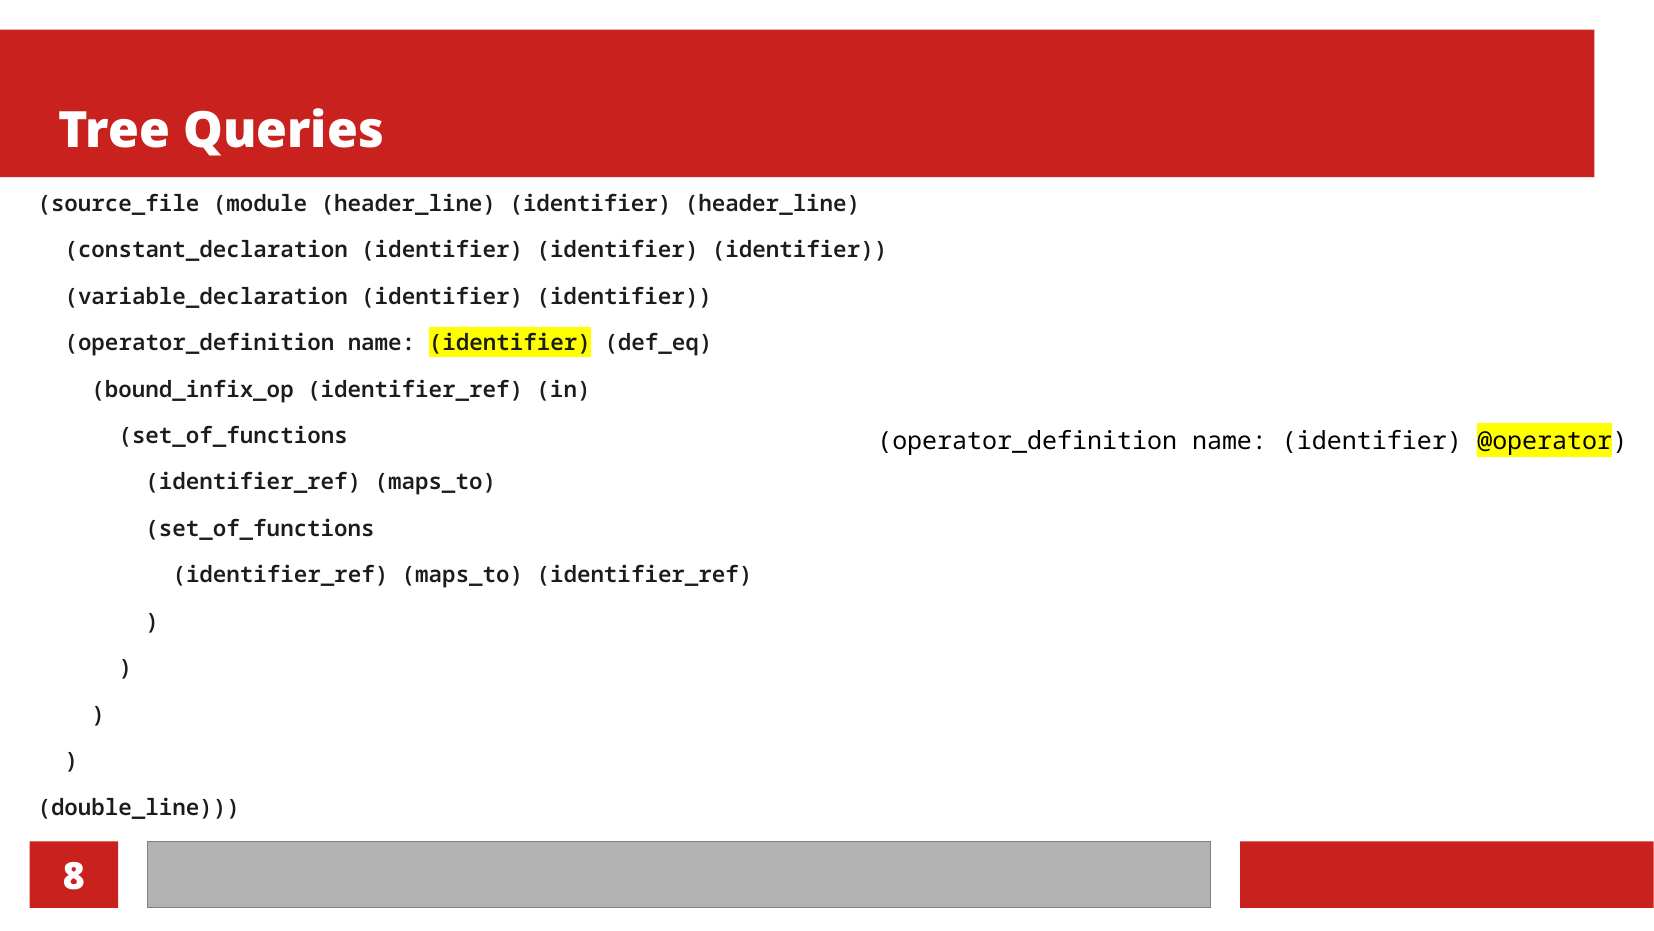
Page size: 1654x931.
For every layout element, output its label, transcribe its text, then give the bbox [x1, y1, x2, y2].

title Tree Queries [59, 44, 1595, 163]
text_box (operator_definition name: (identifier) @operator) [862, 415, 1651, 526]
list (source_file (module (header_line) (identifier) (header_line) (constant_declaration (identifier) (identifier) (identifier)) (variable_declaration (identifier) (identifier)) (operator_definition name: (identifier) (def_eq) (bound_infix_op (identifier_ref) (in) (set_of_functions (identifier_ref) (maps_to) (set_of_functions (identifier_ref) (maps_to) (identifier_ref) ) ) ) ) (double_line))) [37, 187, 976, 826]
